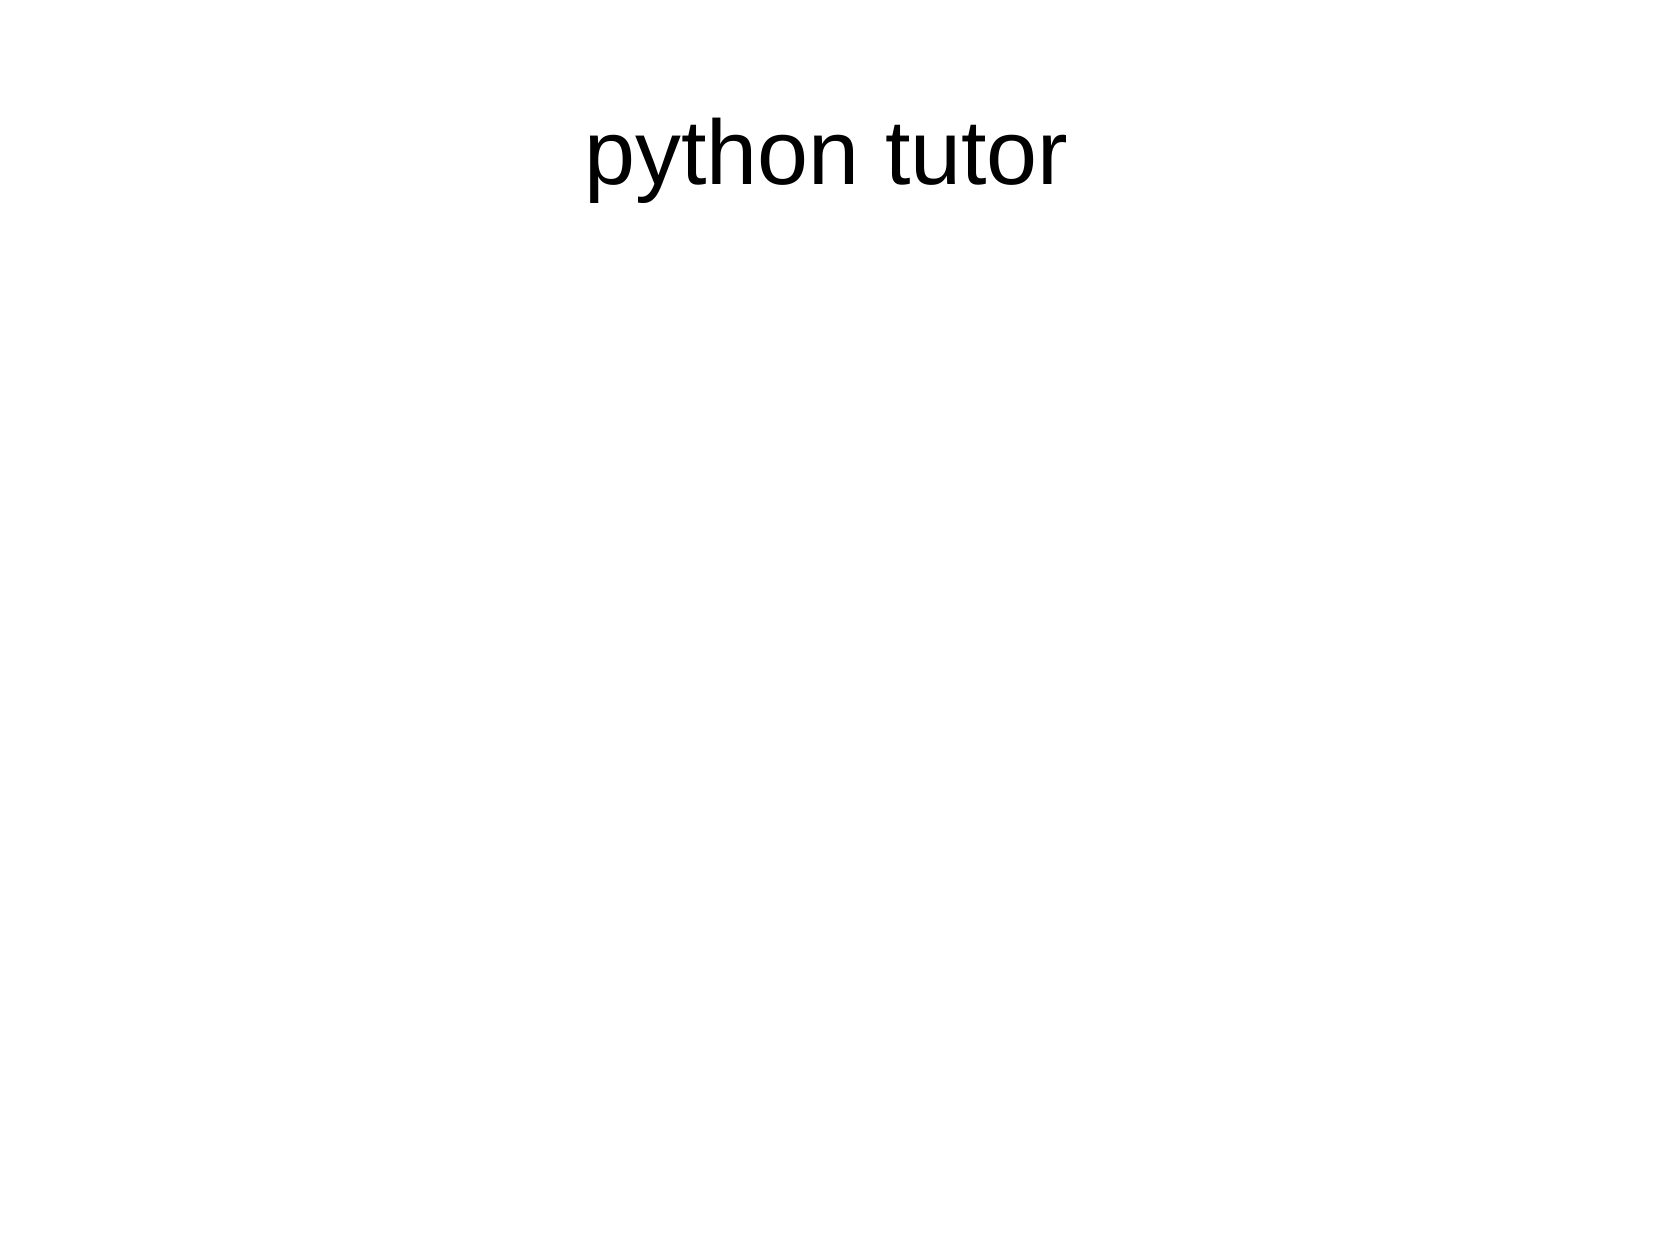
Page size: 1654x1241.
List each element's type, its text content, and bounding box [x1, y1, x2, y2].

title python tutor [82, 49, 1571, 257]
